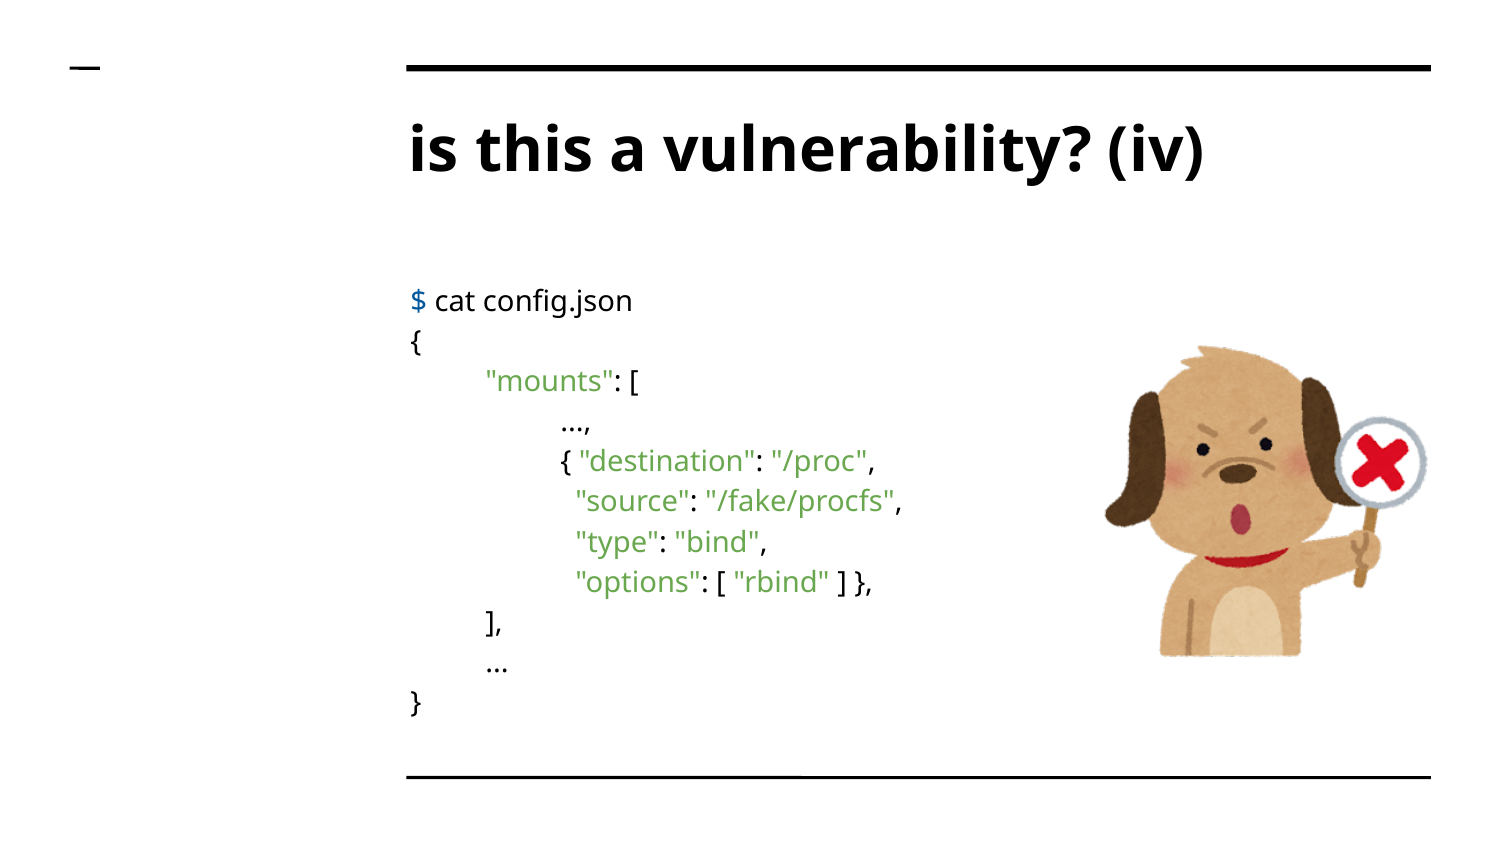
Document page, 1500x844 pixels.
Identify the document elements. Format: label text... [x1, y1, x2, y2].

title is this a vulnerability? (iv) [393, 94, 1431, 199]
picture [1091, 328, 1437, 674]
list $ cat config.json { "mounts": [ ..., { "destination": "/proc", "source": "/fake/procfs", "type": "bind", "options": [ "rbind" ] }, ], ... } [395, 261, 1433, 755]
